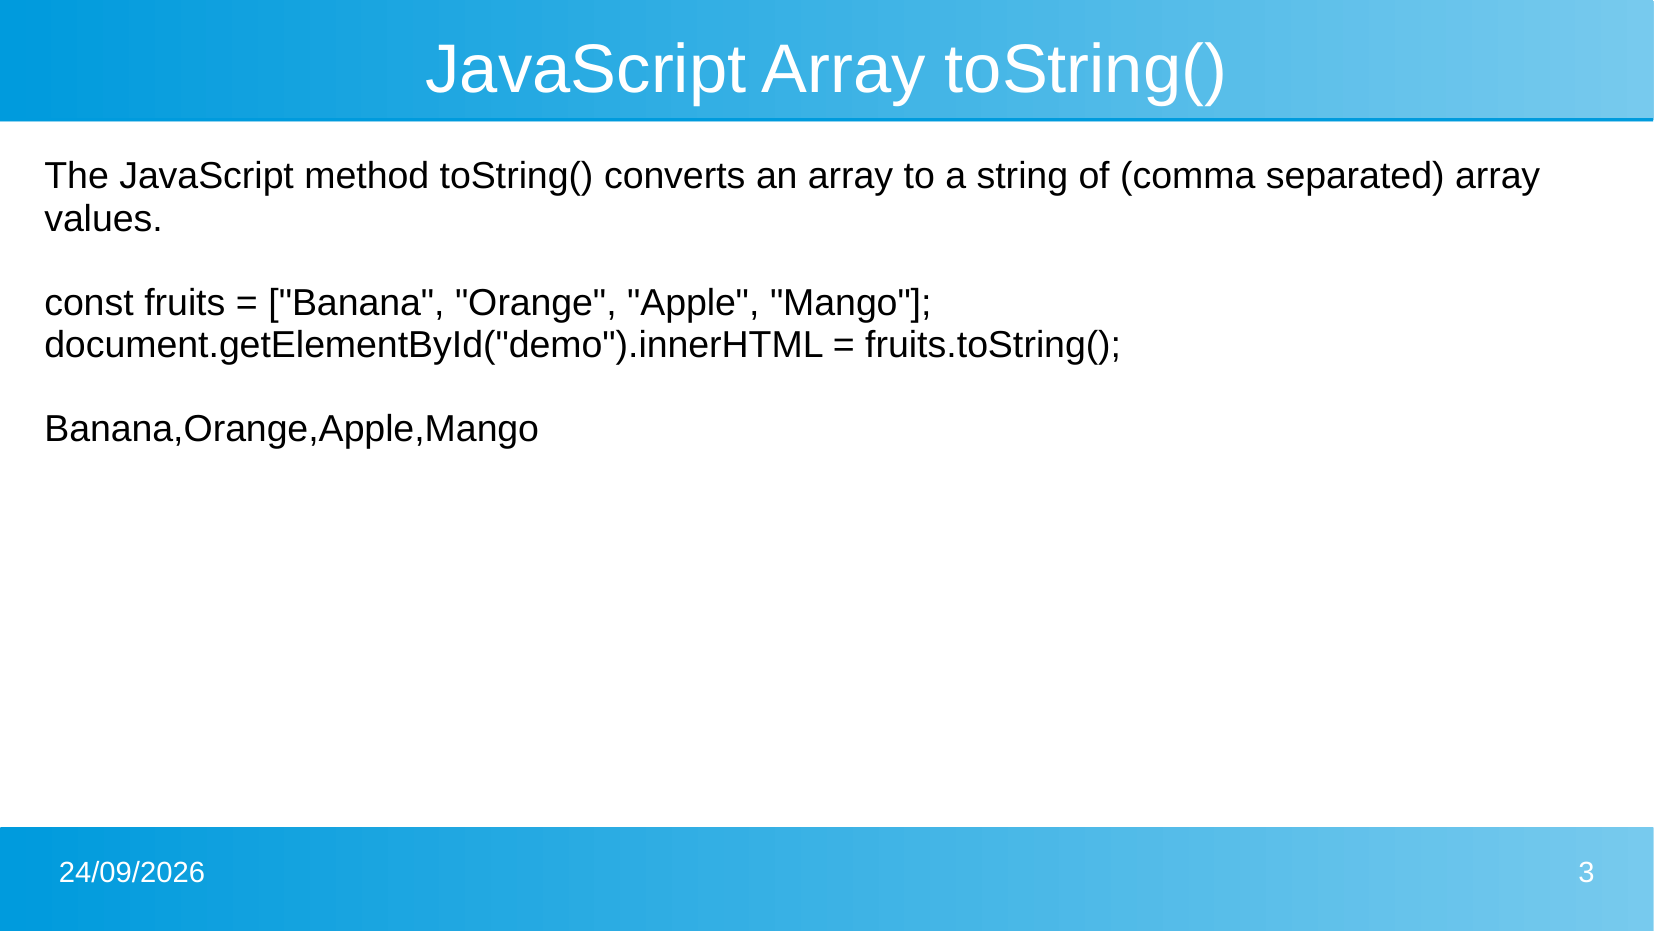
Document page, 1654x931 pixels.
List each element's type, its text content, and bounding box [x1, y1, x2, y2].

text_box The JavaScript method toString() converts an array to a string of (comma separated) array values. const fruits = ["Banana", "Orange", "Apple", "Mango"]; document.getElementById("demo").innerHTML = fruits.toString(); Banana,Orange,Apple,Mango [29, 147, 1595, 457]
title JavaScript Array toString() [59, 29, 1595, 108]
